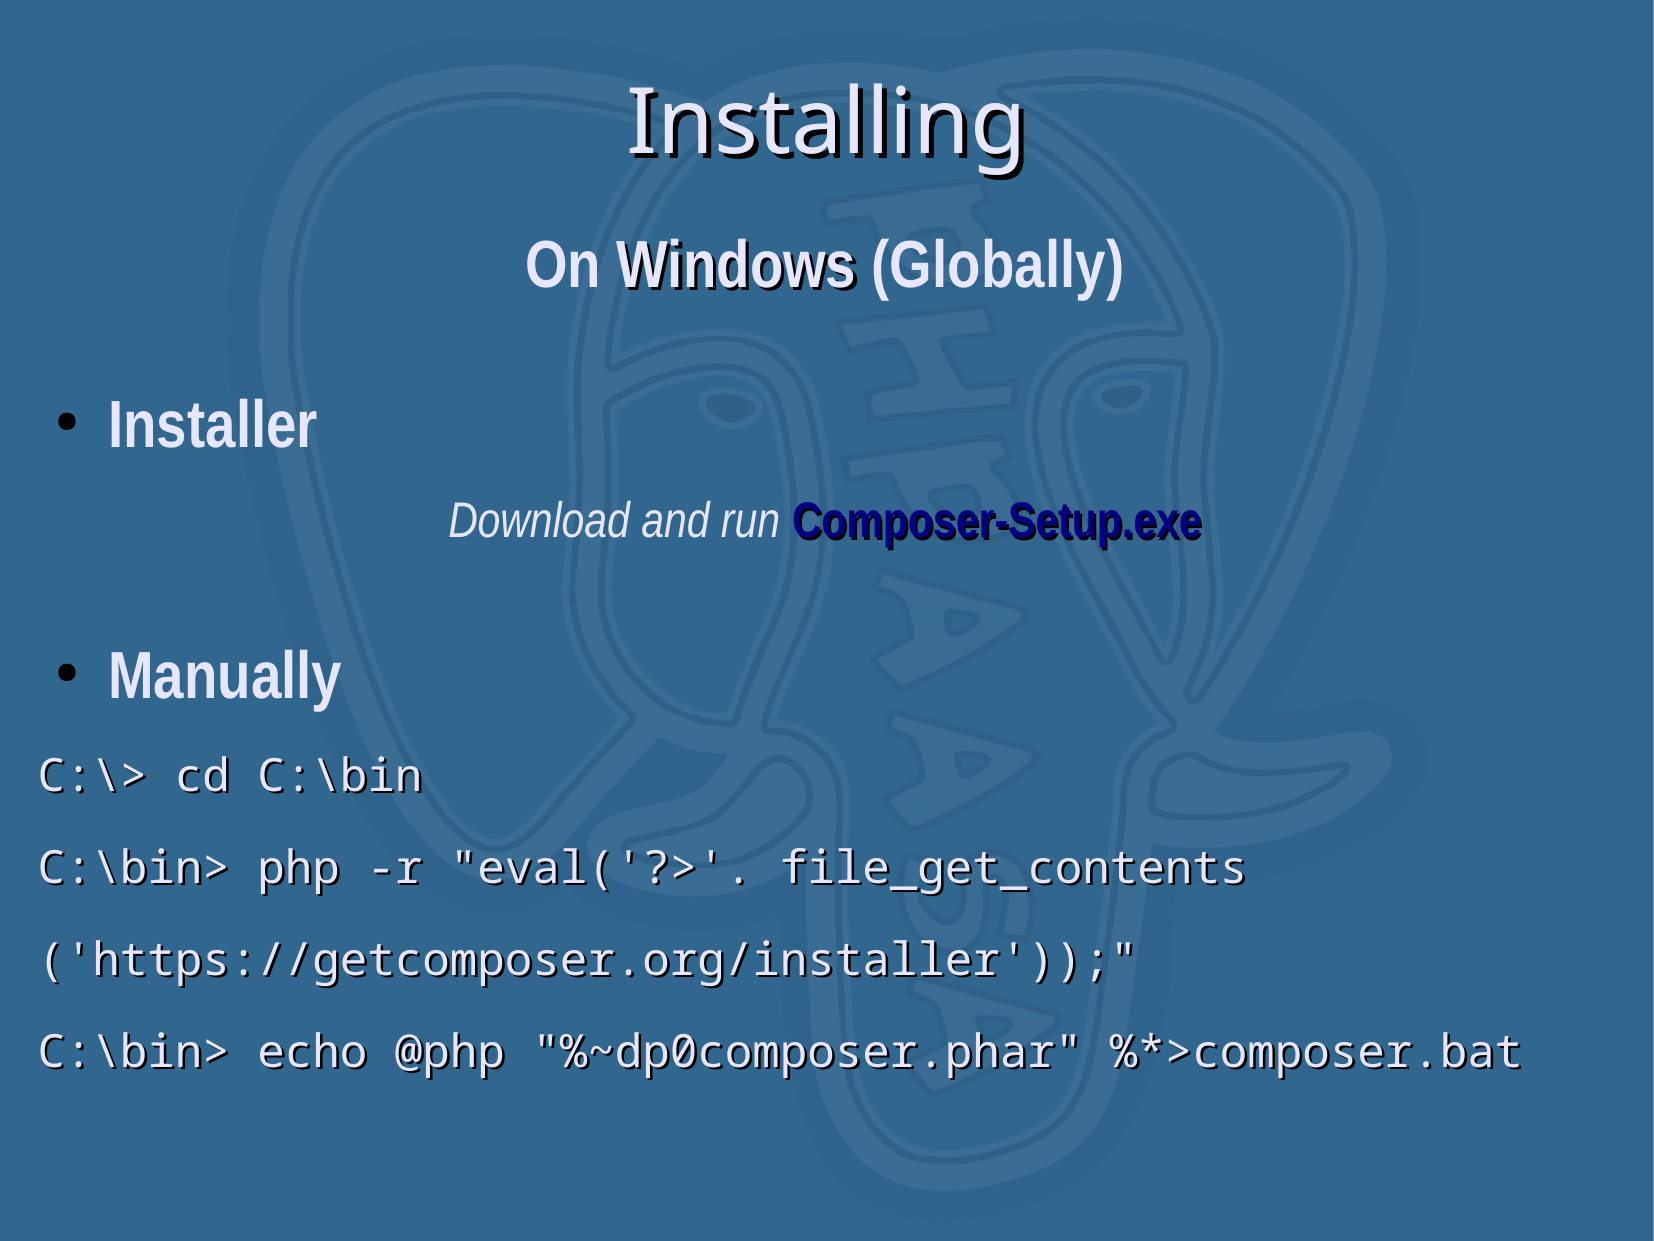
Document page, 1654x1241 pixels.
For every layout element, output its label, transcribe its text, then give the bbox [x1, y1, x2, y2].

title Installing [82, 49, 1571, 188]
list On Windows (Globally) Installer Download and run Composer-Setup.exe Manually C:\> cd C:\bin C:\bin> php -r "eval('?>'. file_get_contents ('https://getcomposer.org/installer'));" C:\bin> echo @php "%~dp0composer.phar" %*>composer.bat [37, 225, 1613, 1201]
picture [0, 0, 1654, 1241]
